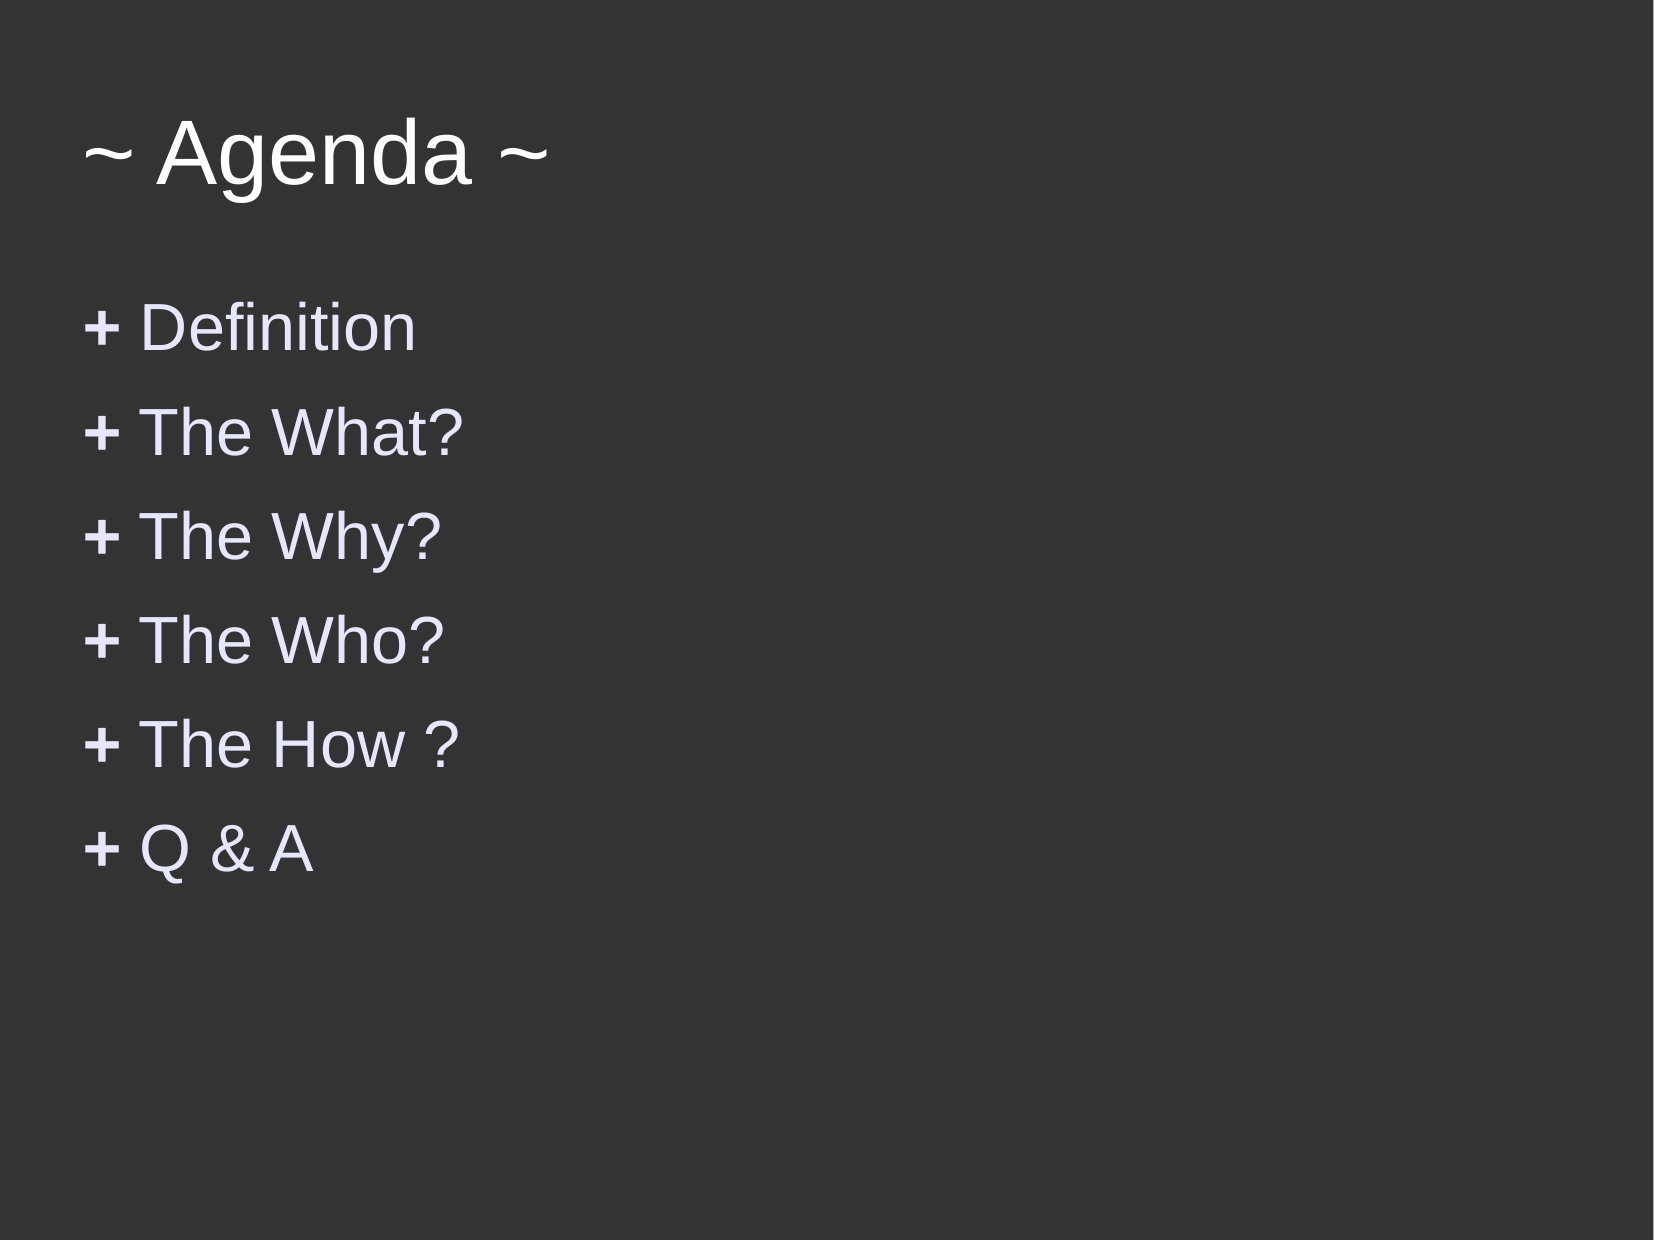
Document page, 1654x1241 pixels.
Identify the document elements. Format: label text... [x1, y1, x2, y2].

title ~ Agenda ~ [82, 49, 1571, 257]
list + Definition + The What? + The Why? + The Who? + The How ? + Q & A [82, 290, 1538, 1010]
